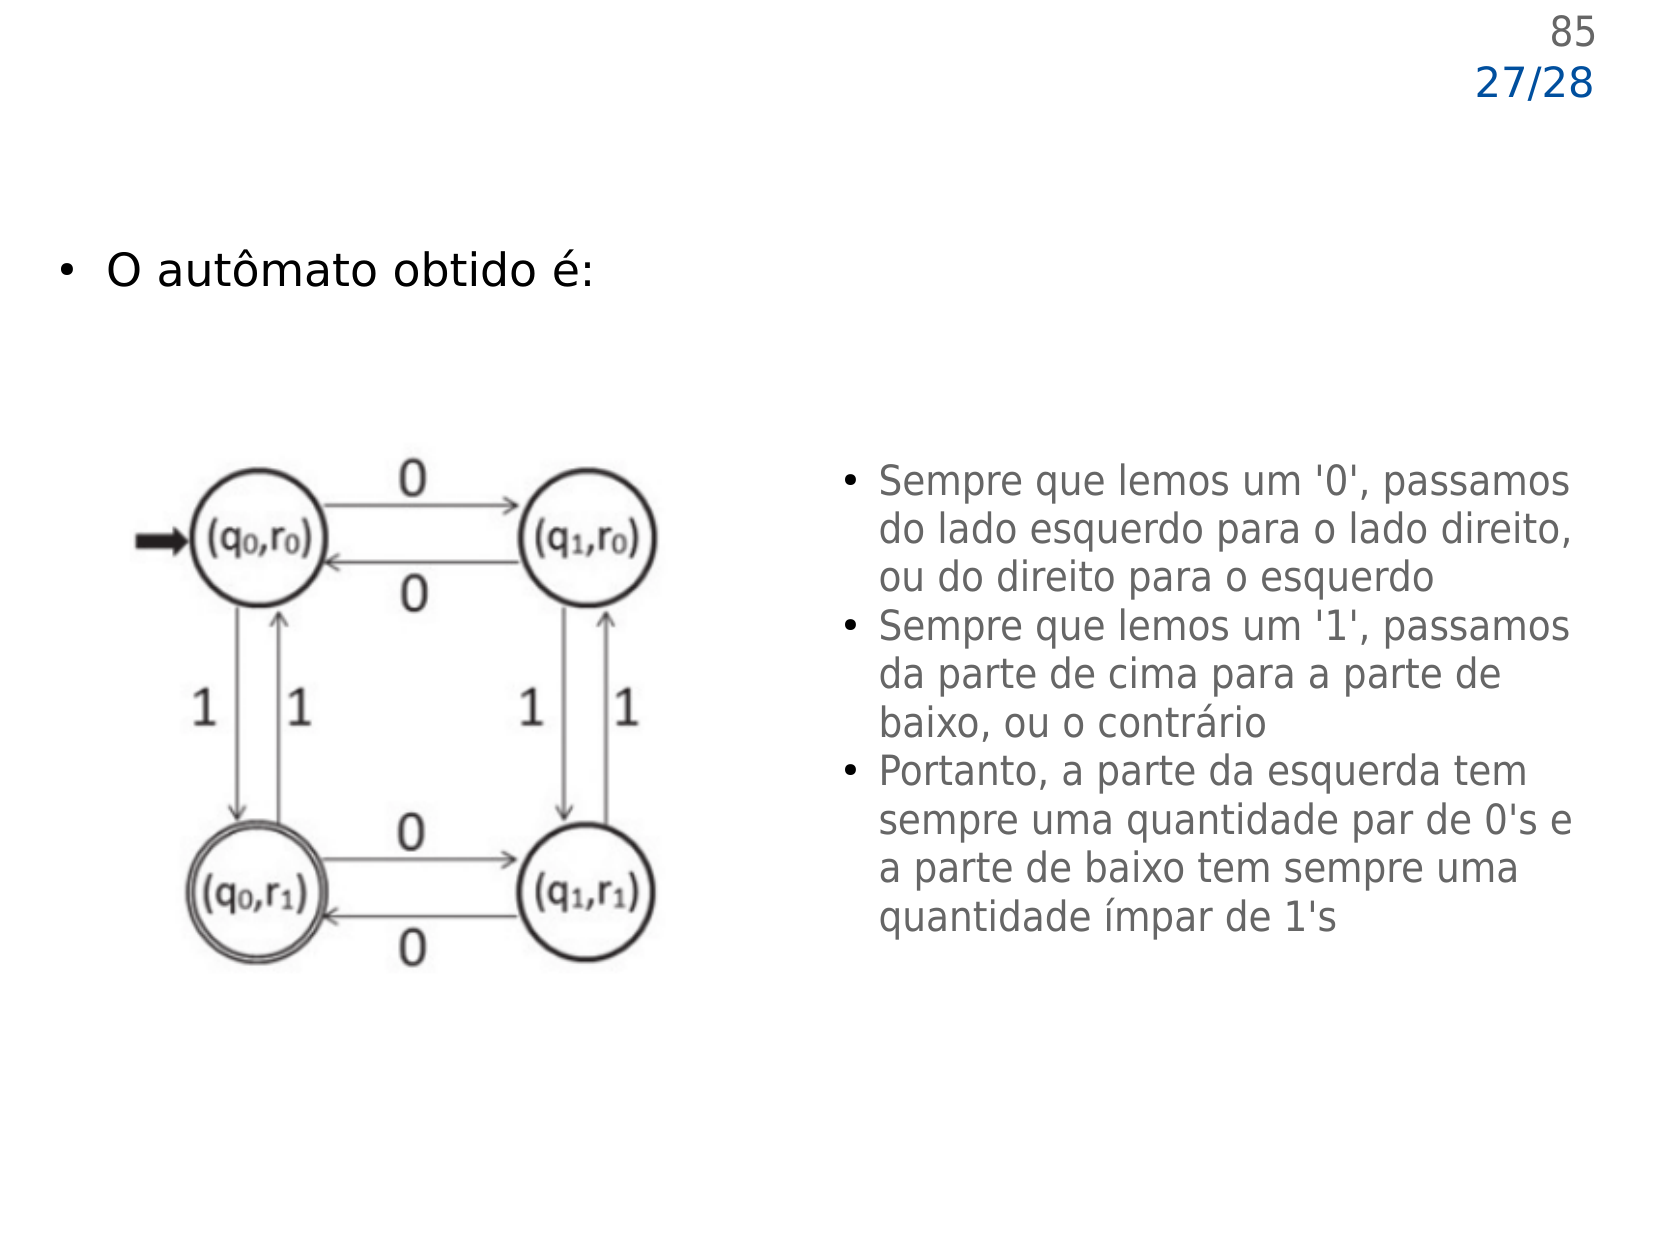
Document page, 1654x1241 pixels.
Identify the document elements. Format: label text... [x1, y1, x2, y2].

text_box 85 [1375, 0, 1613, 64]
list O autômato obtido é: [59, 236, 1595, 1211]
text_box Sempre que lemos um '0', passamos do lado esquerdo para o lado direito, ou do direito para o esquerdo Sempre que lemos um '1', passamos da parte de cima para a parte de baixo, ou o contrário Portanto, a parte da esquerda tem sempre uma quantidade par de 0's e a parte de baixo tem sempre uma quantidade ímpar de 1's [828, 448, 1615, 1047]
picture [113, 440, 685, 991]
